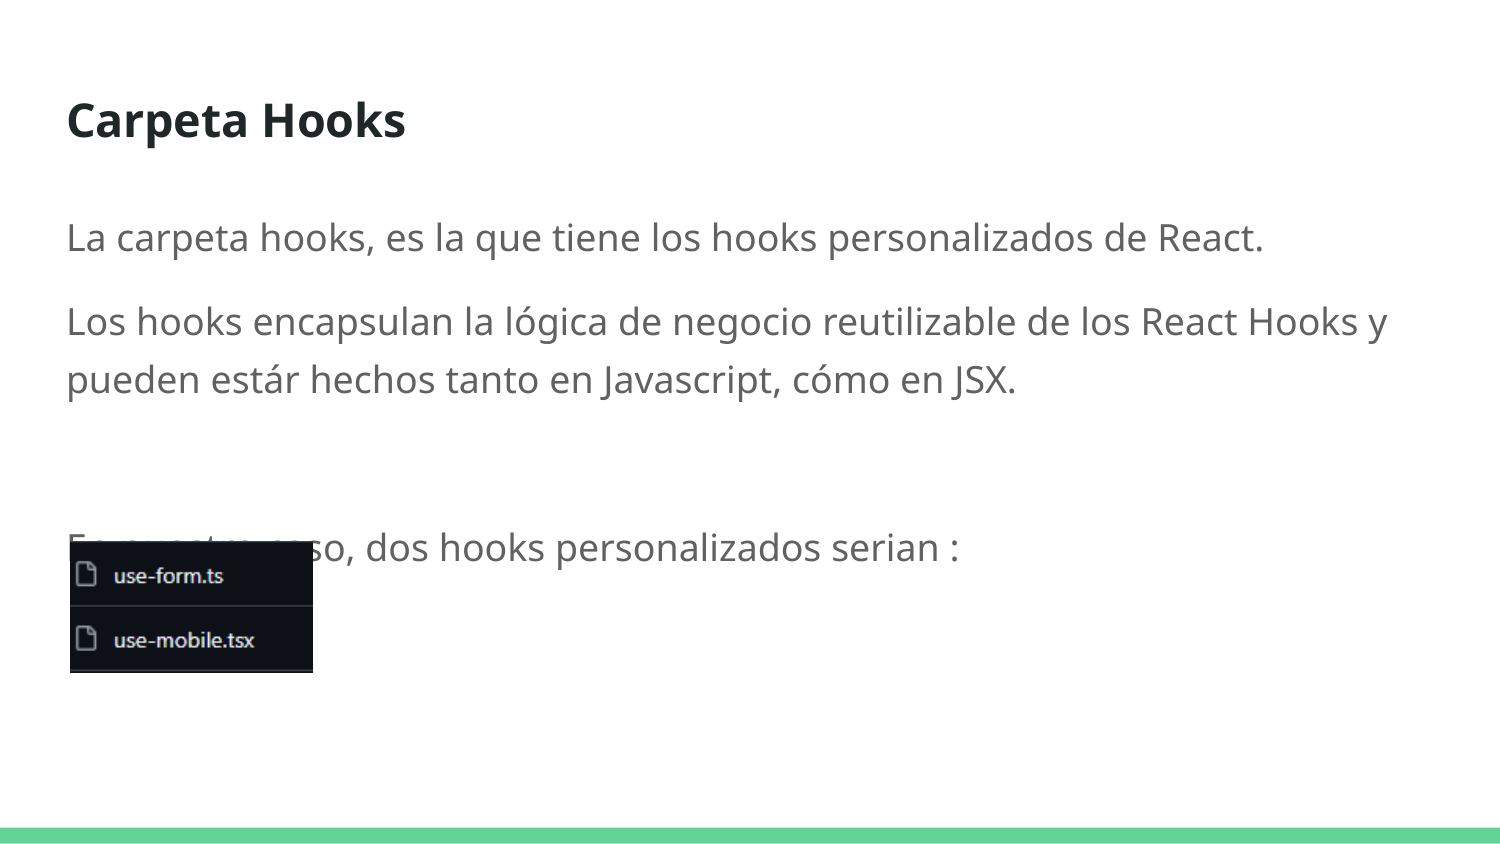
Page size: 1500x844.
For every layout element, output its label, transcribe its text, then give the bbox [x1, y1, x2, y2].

title Carpeta Hooks [51, 72, 1449, 167]
list La carpeta hooks, es la que tiene los hooks personalizados de React. Los hooks encapsulan la lógica de negocio reutilizable de los React Hooks y pueden estár hechos tanto en Javascript, cómo en JSX. En nuestro caso, dos hooks personalizados serian : [51, 189, 1449, 750]
picture [70, 541, 313, 673]
